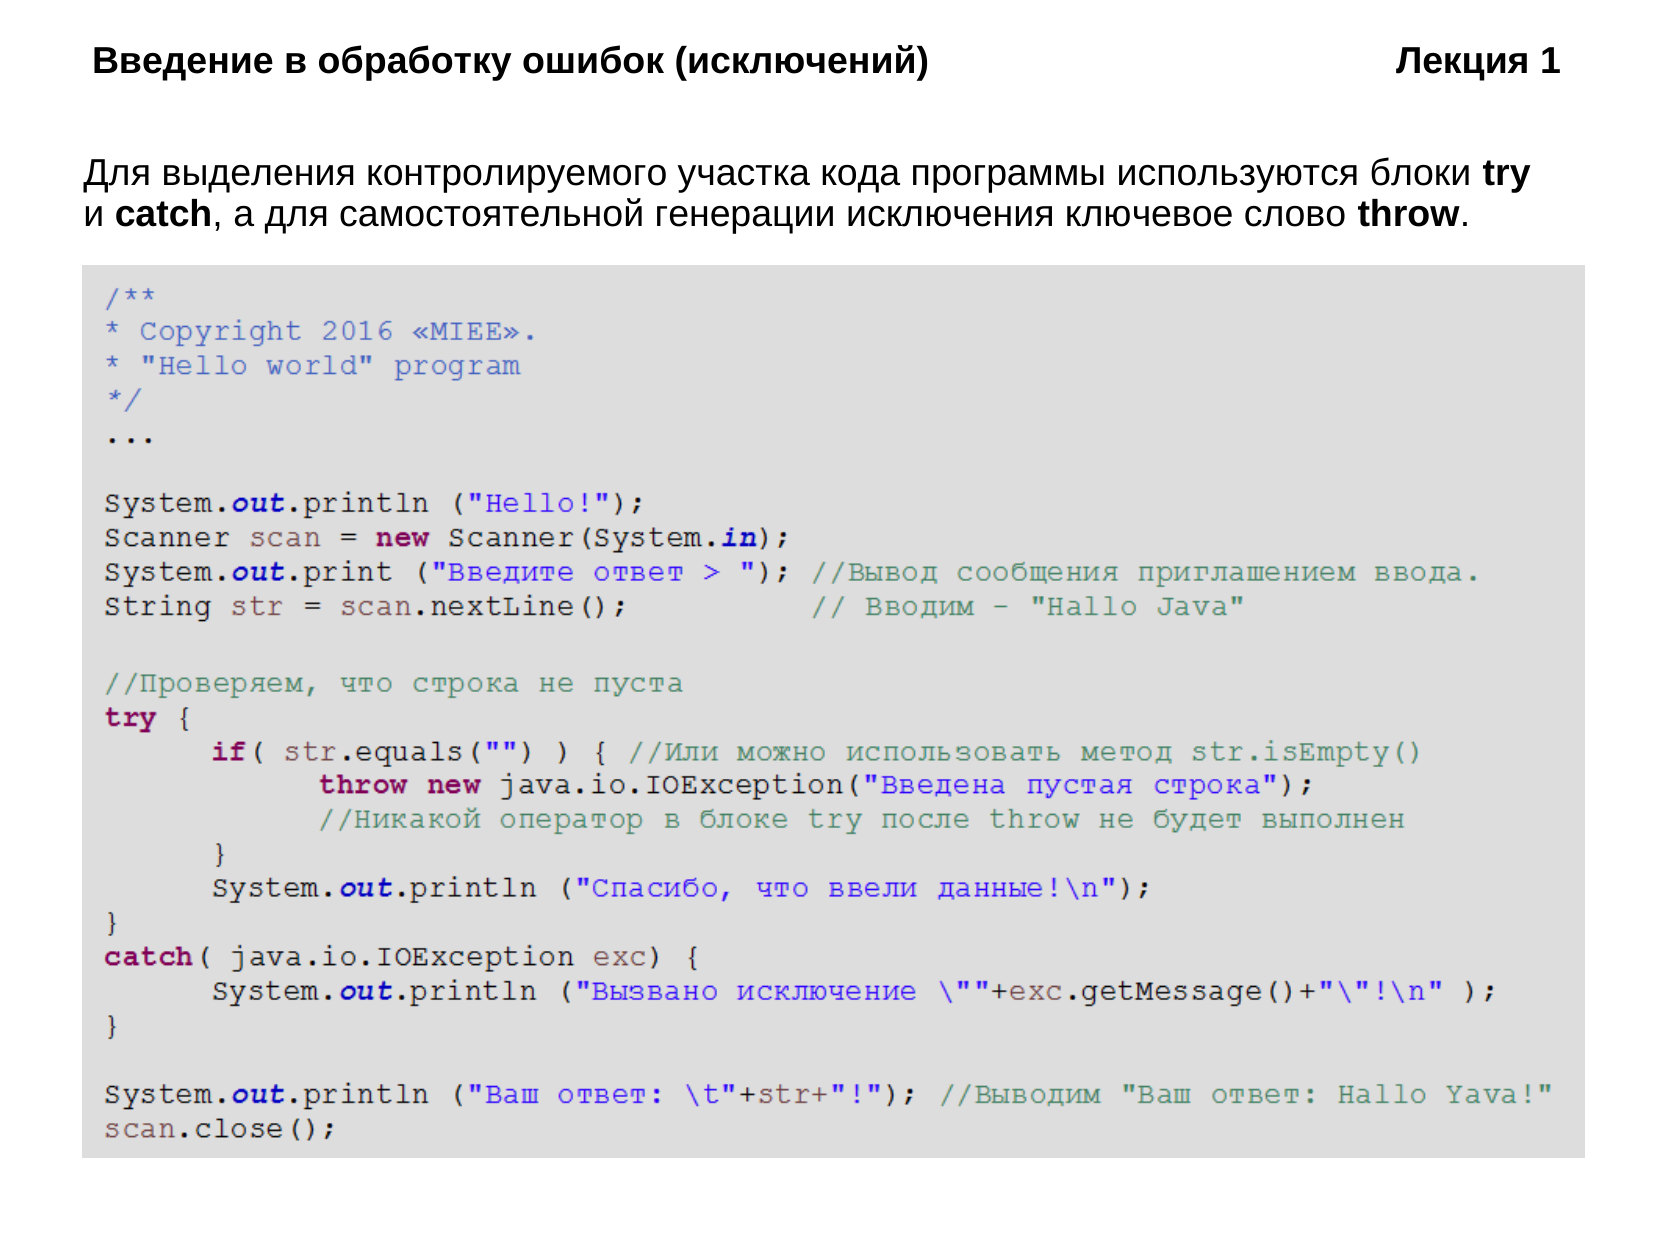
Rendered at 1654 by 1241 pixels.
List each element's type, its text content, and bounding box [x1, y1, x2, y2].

text_box Для выделения контролируемого участка кода программы используются блоки try и catch, а для самостоятельной генерации исключения ключевое слово throw. [68, 141, 1569, 532]
text_box Введение в обработку ошибок (исключений) Лекция 1 [82, 25, 1571, 95]
picture [82, 265, 1585, 1158]
